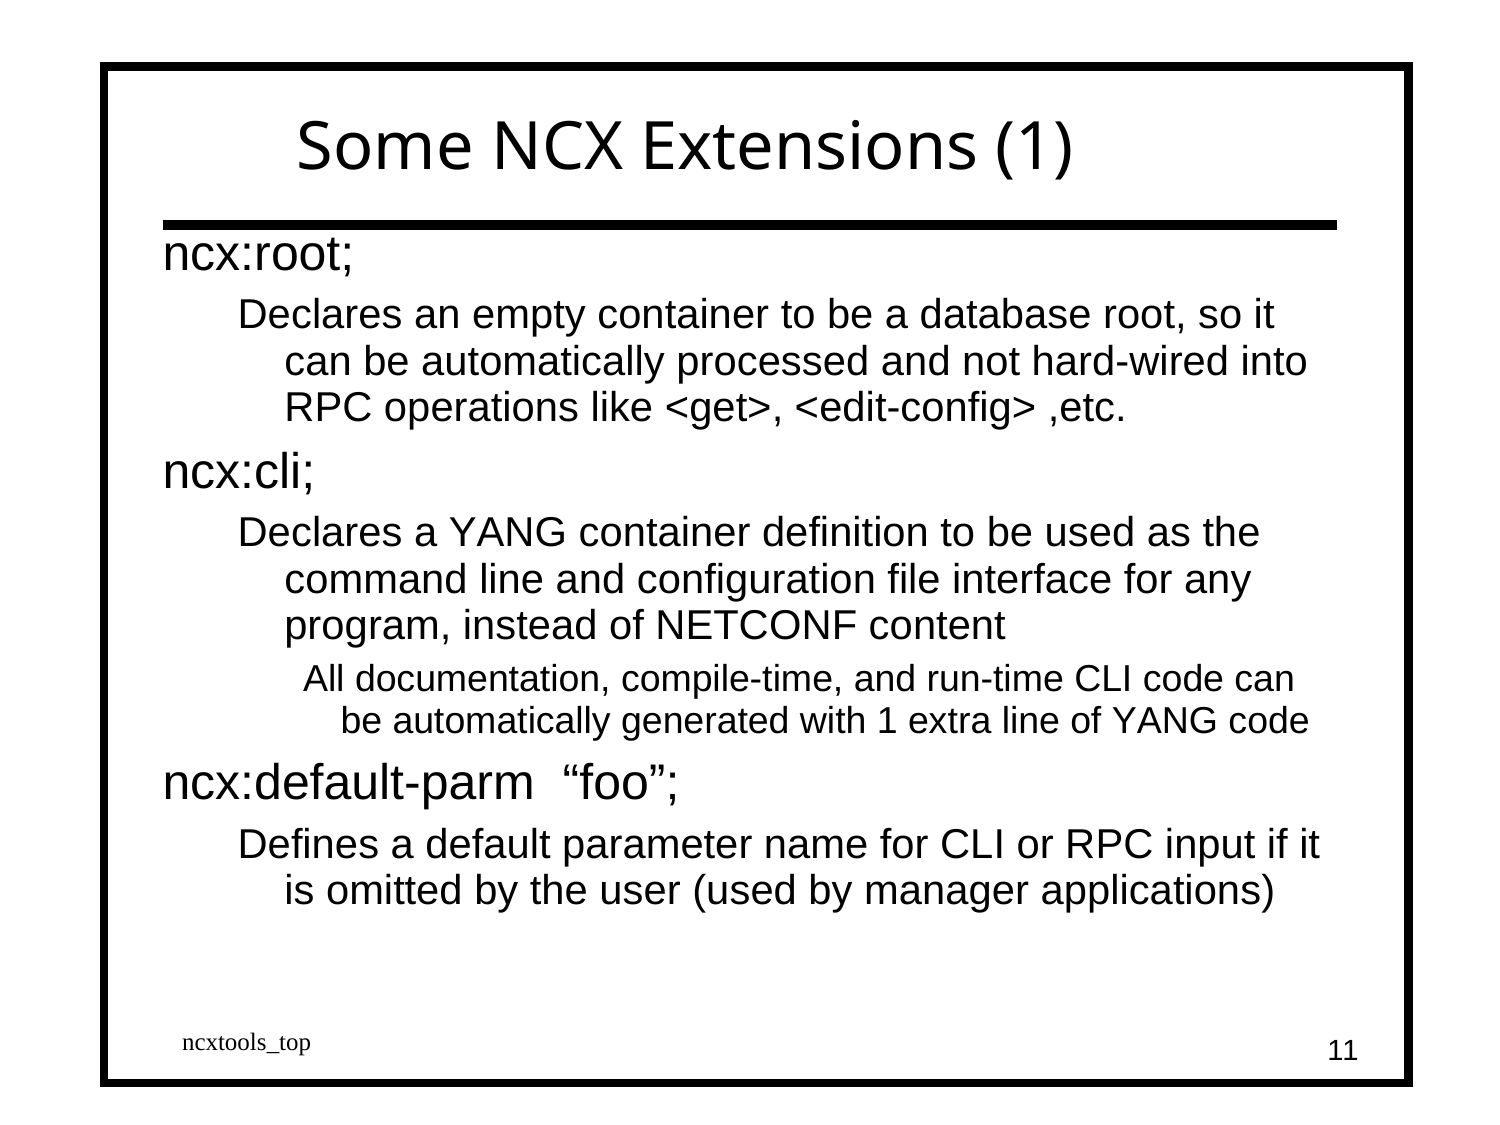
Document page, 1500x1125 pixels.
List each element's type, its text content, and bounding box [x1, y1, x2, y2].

list ncx:root; Declares an empty container to be a database root, so it can be automatically processed and not hard-wired into RPC operations like <get>, <edit-config> ,etc. ncx:cli; Declares a YANG container definition to be used as the command line and configuration file interface for any program, instead of NETCONF content All documentation, compile-time, and run-time CLI code can be automatically generated with 1 extra line of YANG code ncx:default-parm “foo”; Defines a default parameter name for CLI or RPC input if it is omitted by the user (used by manager applications) [162, 224, 1338, 986]
title Some NCX Extensions (1) [162, 82, 1332, 206]
